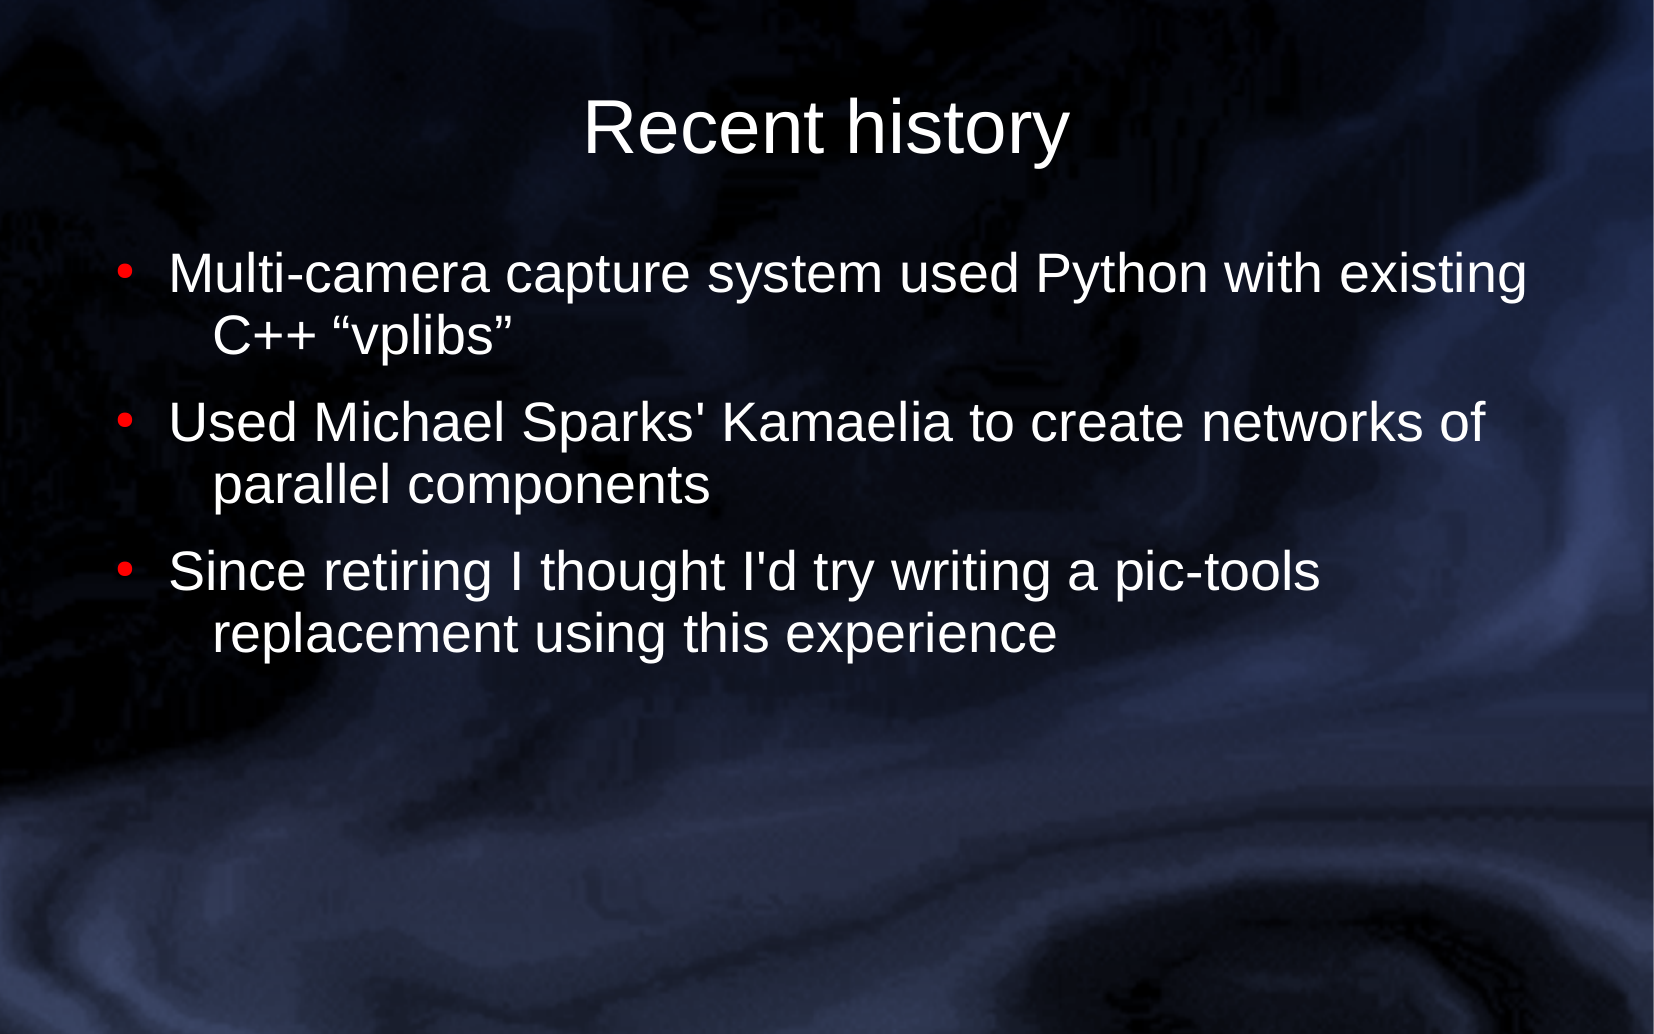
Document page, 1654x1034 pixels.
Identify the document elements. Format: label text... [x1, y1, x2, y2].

picture [0, 0, 1654, 1034]
list Multi-camera capture system used Python with existing C++ “vplibs” Used Michael Sparks' Kamaelia to create networks of parallel components Since retiring I thought I'd try writing a pic-tools replacement using this experience [82, 241, 1571, 842]
title Recent history [82, 41, 1571, 214]
